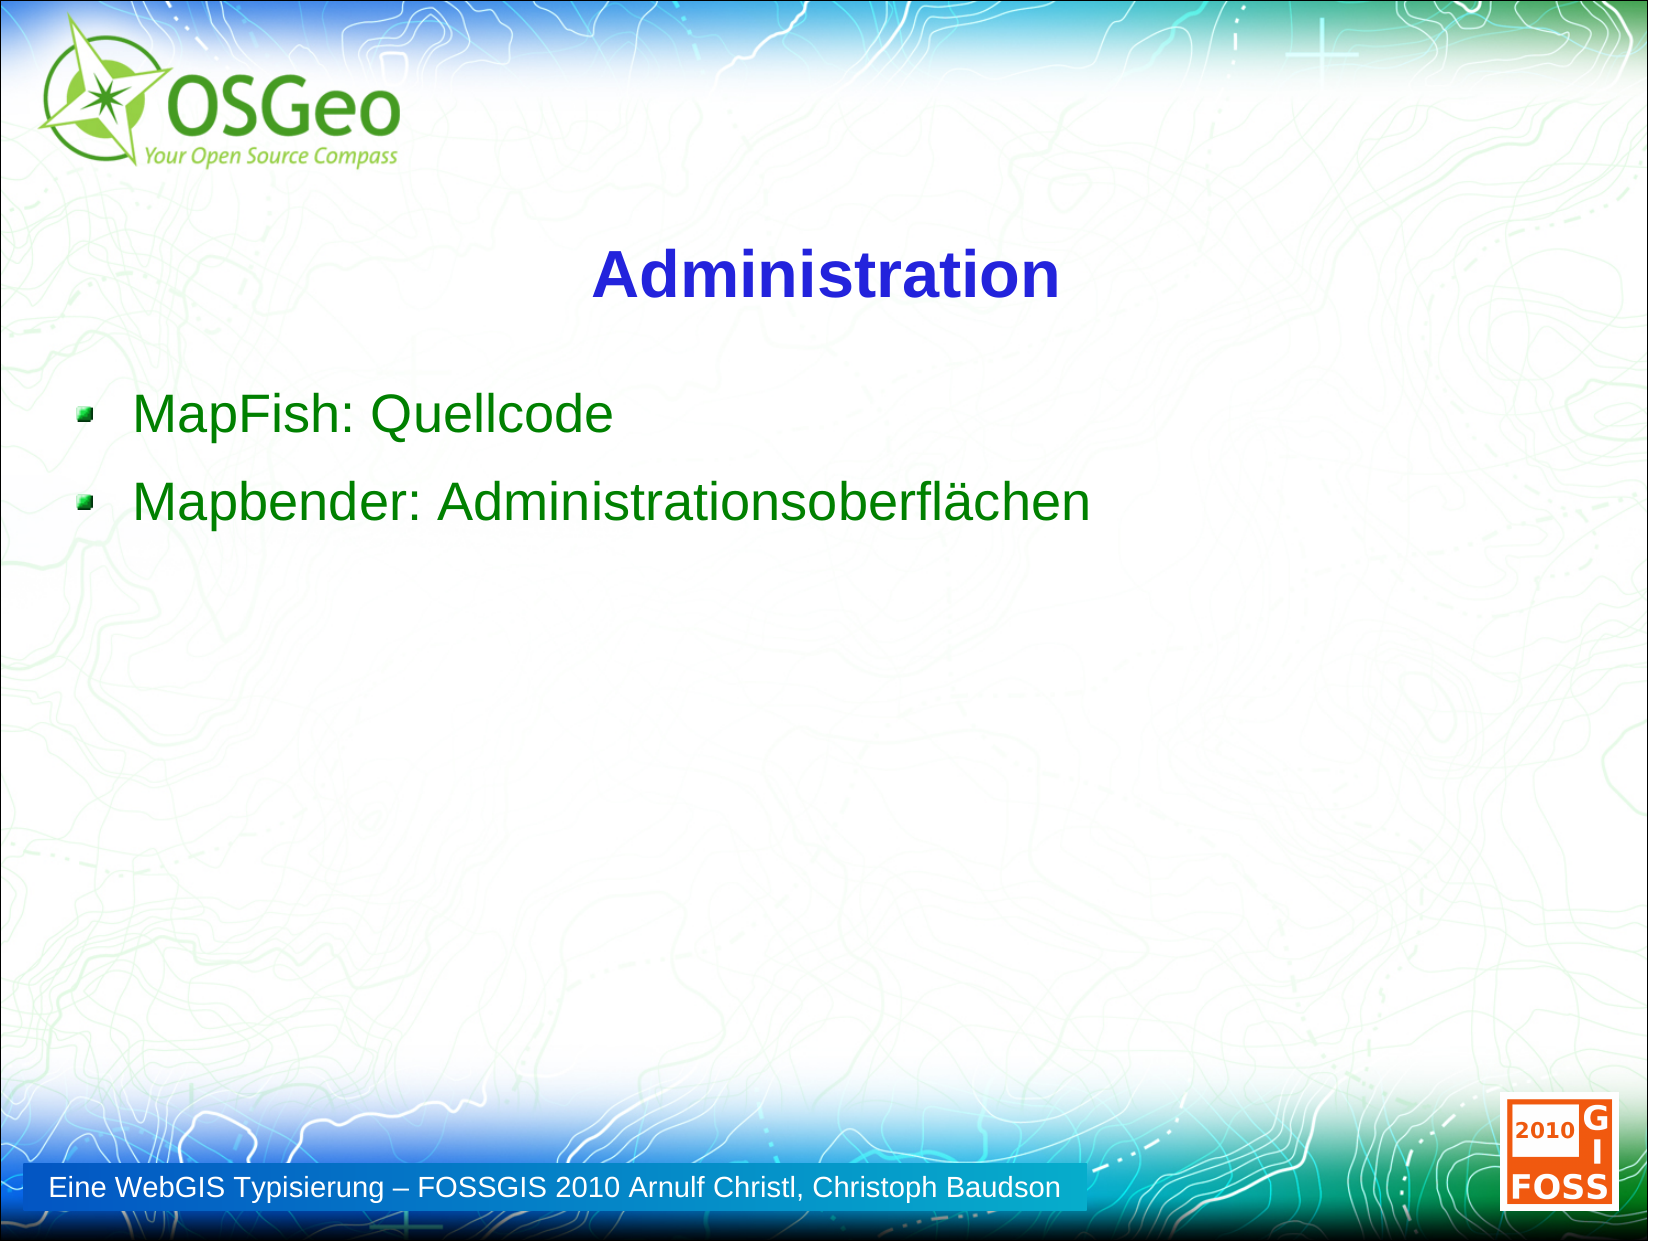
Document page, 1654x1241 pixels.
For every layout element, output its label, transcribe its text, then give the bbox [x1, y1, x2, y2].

picture [1, 1, 1647, 1240]
list MapFish: Quellcode Mapbender: Administrationsoberflächen [76, 383, 1565, 1188]
title Administration [82, 208, 1571, 342]
